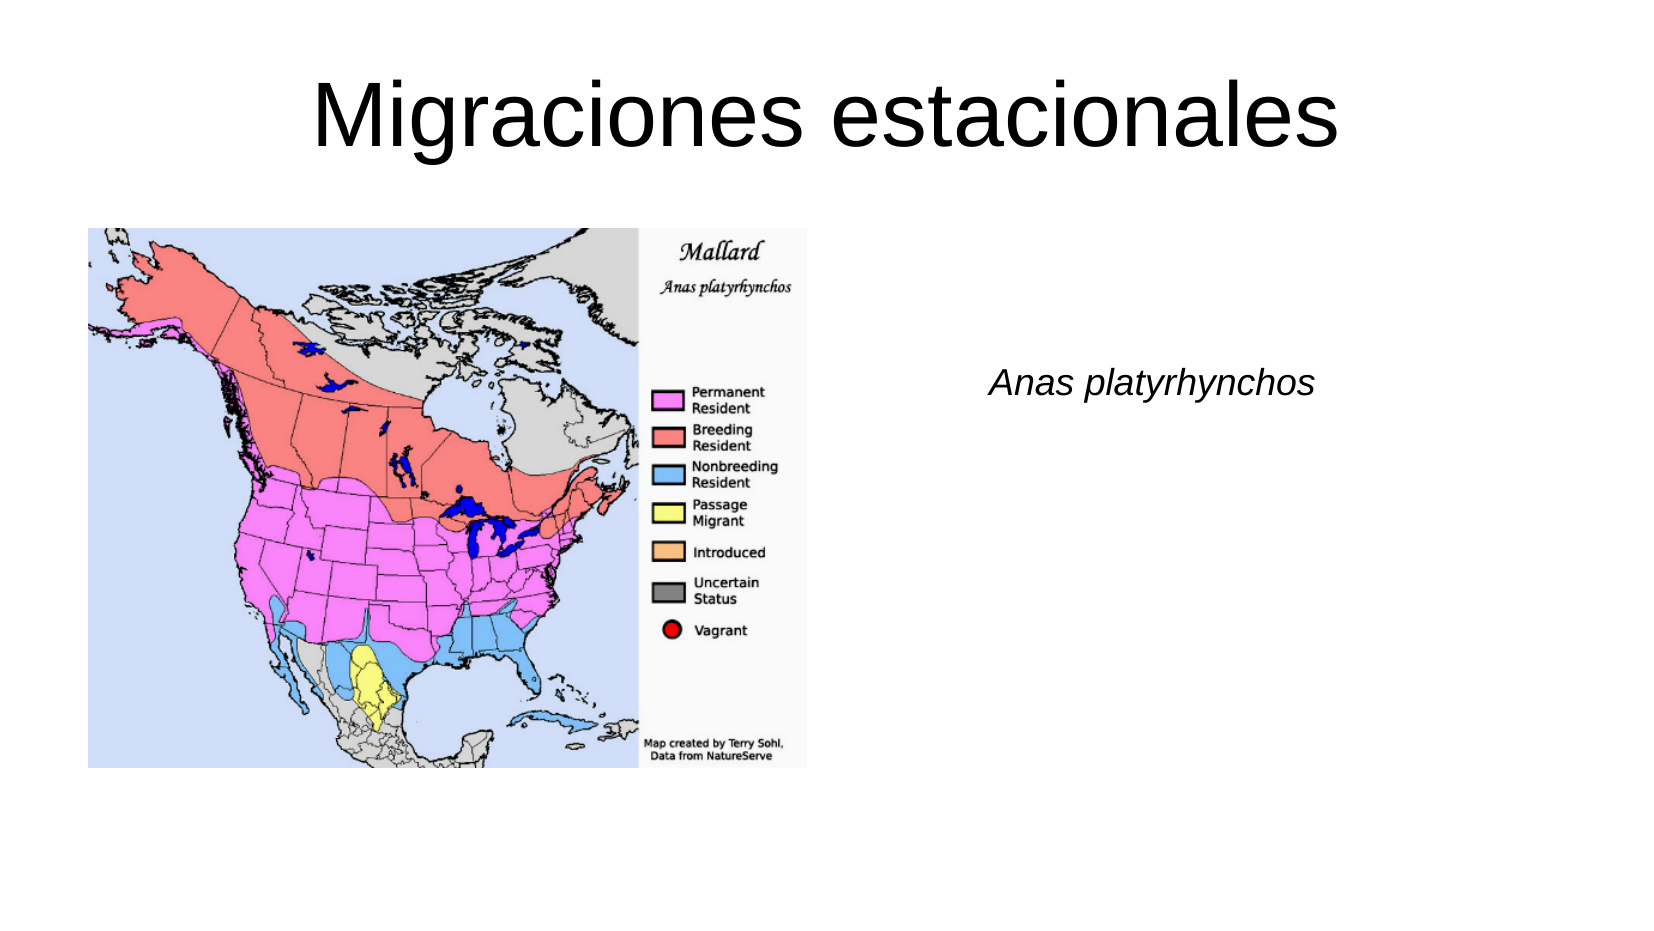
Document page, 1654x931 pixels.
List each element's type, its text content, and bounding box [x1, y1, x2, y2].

text_box Anas platyrhynchos [974, 354, 1477, 412]
picture [88, 228, 807, 768]
title Migraciones estacionales [82, 37, 1571, 193]
